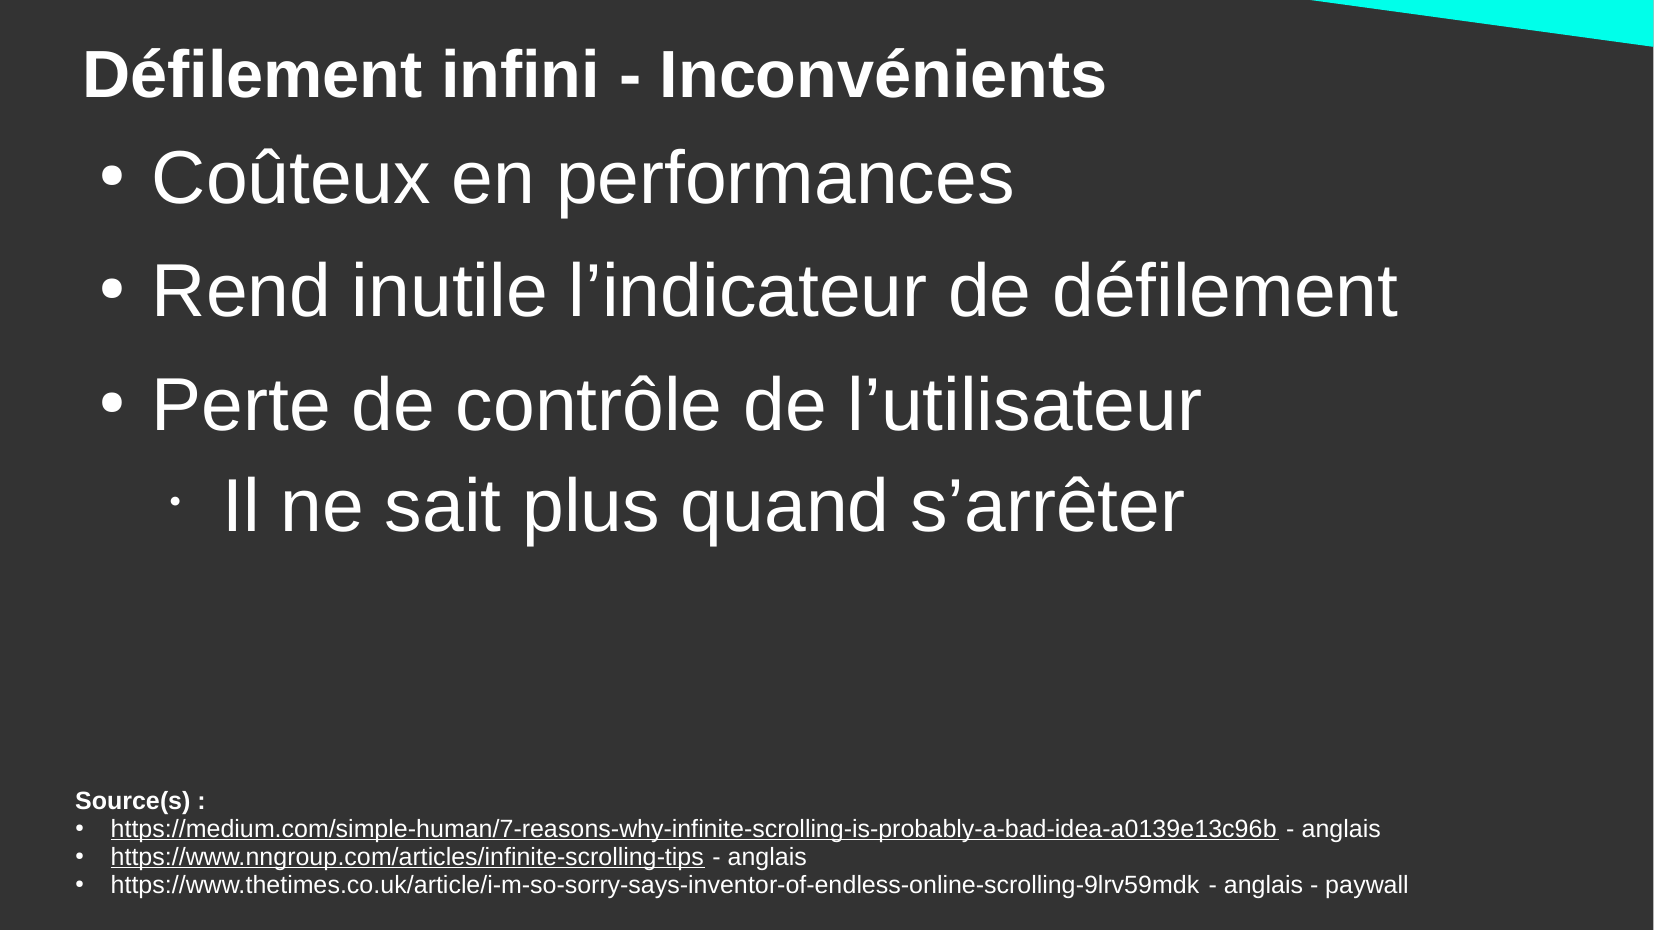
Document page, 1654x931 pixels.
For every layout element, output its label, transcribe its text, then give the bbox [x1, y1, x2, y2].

text_box Source(s) : https://medium.com/simple-human/7-reasons-why-infinite-scrolling-is-probably-a-bad-idea-a0139e13c96b - anglais https://www.nngroup.com/articles/infinite-scrolling-tips - anglais https://www.thetimes.co.uk/article/i-m-so-sorry-says-inventor-of-endless-online-scrolling-9lrv59mdk - anglais - paywall [60, 779, 1546, 931]
title Défilement infini - Inconvénients [82, 37, 1571, 114]
list Coûteux en performances Rend inutile l’indicateur de défilement Perte de contrôle de l’utilisateur Il ne sait plus quand s’arrêter [80, 135, 1620, 709]
text_box [1310, 0, 1654, 47]
